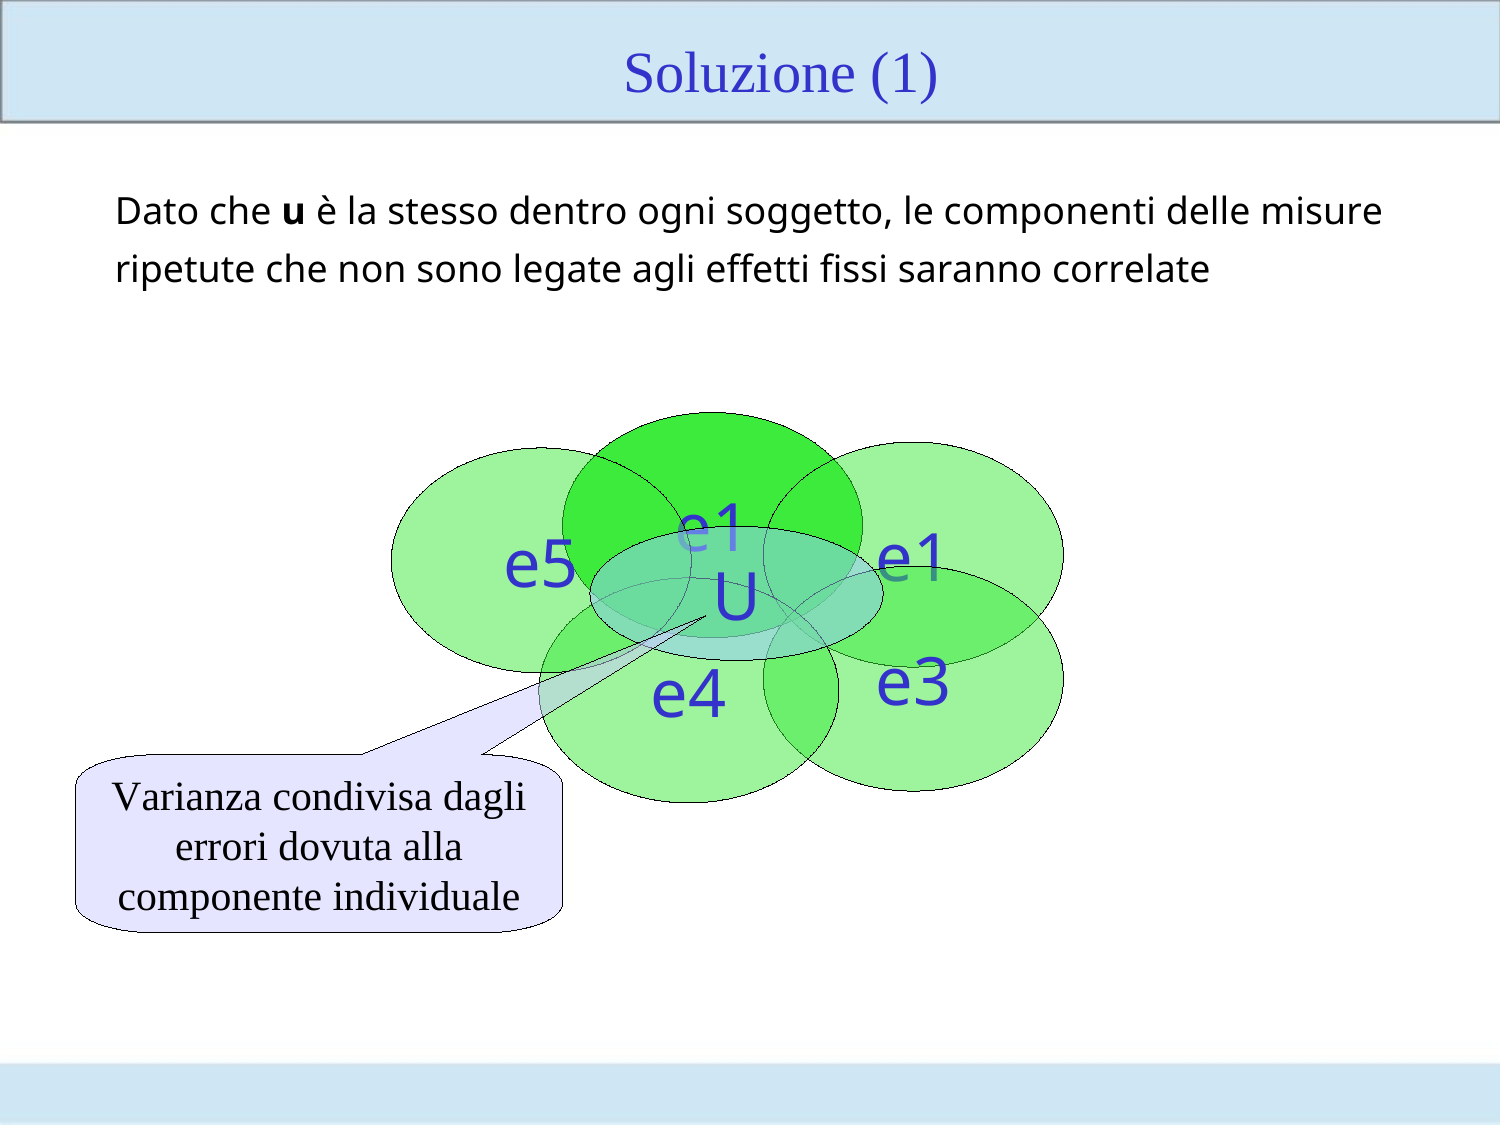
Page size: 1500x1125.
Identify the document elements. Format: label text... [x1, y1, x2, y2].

text_box e3 [808, 566, 1064, 792]
picture [0, 0, 1500, 1125]
text_box e5 [391, 447, 686, 673]
title Soluzione (1) [249, 24, 1313, 113]
text_box Dato che u è la stesso dentro ogni soggetto, le componenti delle misure ripetute che non sono legate agli effetti fissi saranno correlate [99, 165, 1426, 298]
text_box e1 [685, 519, 702, 530]
text_box e1 [767, 442, 1064, 616]
text_box e4 [539, 673, 560, 682]
text_box e1 [595, 412, 834, 527]
text_box e1 [885, 549, 903, 560]
text_box e4 [543, 647, 839, 803]
text_box U [589, 526, 884, 661]
text_box Varianza condivisa dagli errori dovuta alla componente individuale [75, 615, 706, 933]
